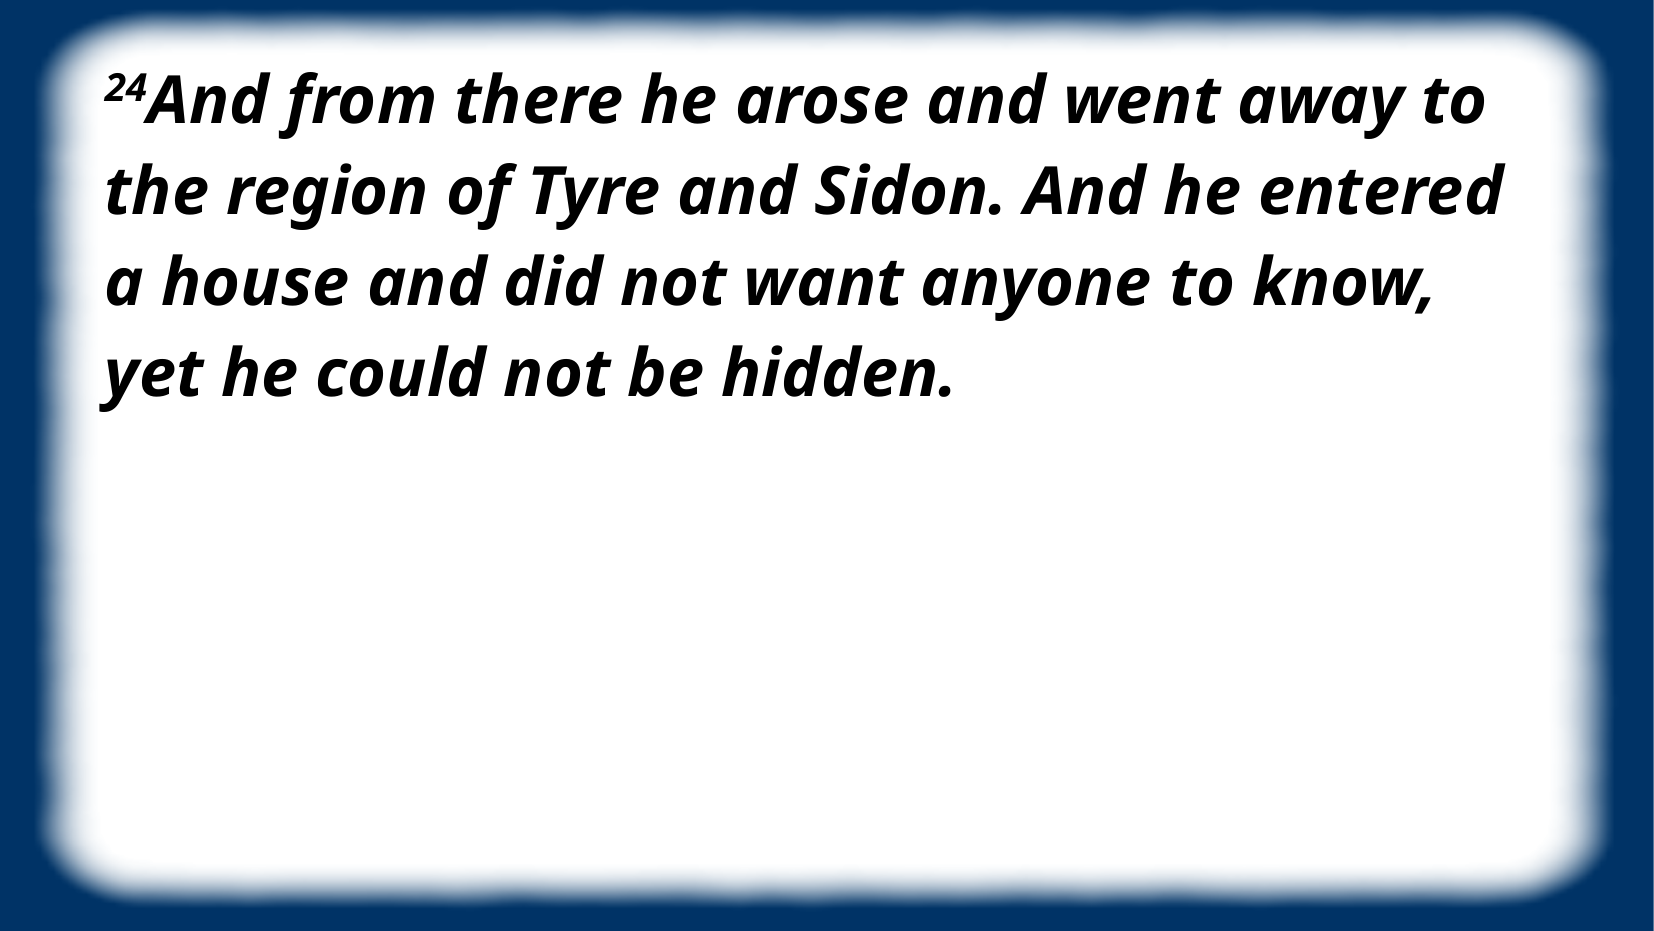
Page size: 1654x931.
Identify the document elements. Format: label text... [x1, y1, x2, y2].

text_box 24And from there he arose and went away to the region of Tyre and Sidon. And he entered a house and did not want anyone to know, yet he could not be hidden. [90, 45, 1546, 415]
picture [0, 0, 1654, 931]
